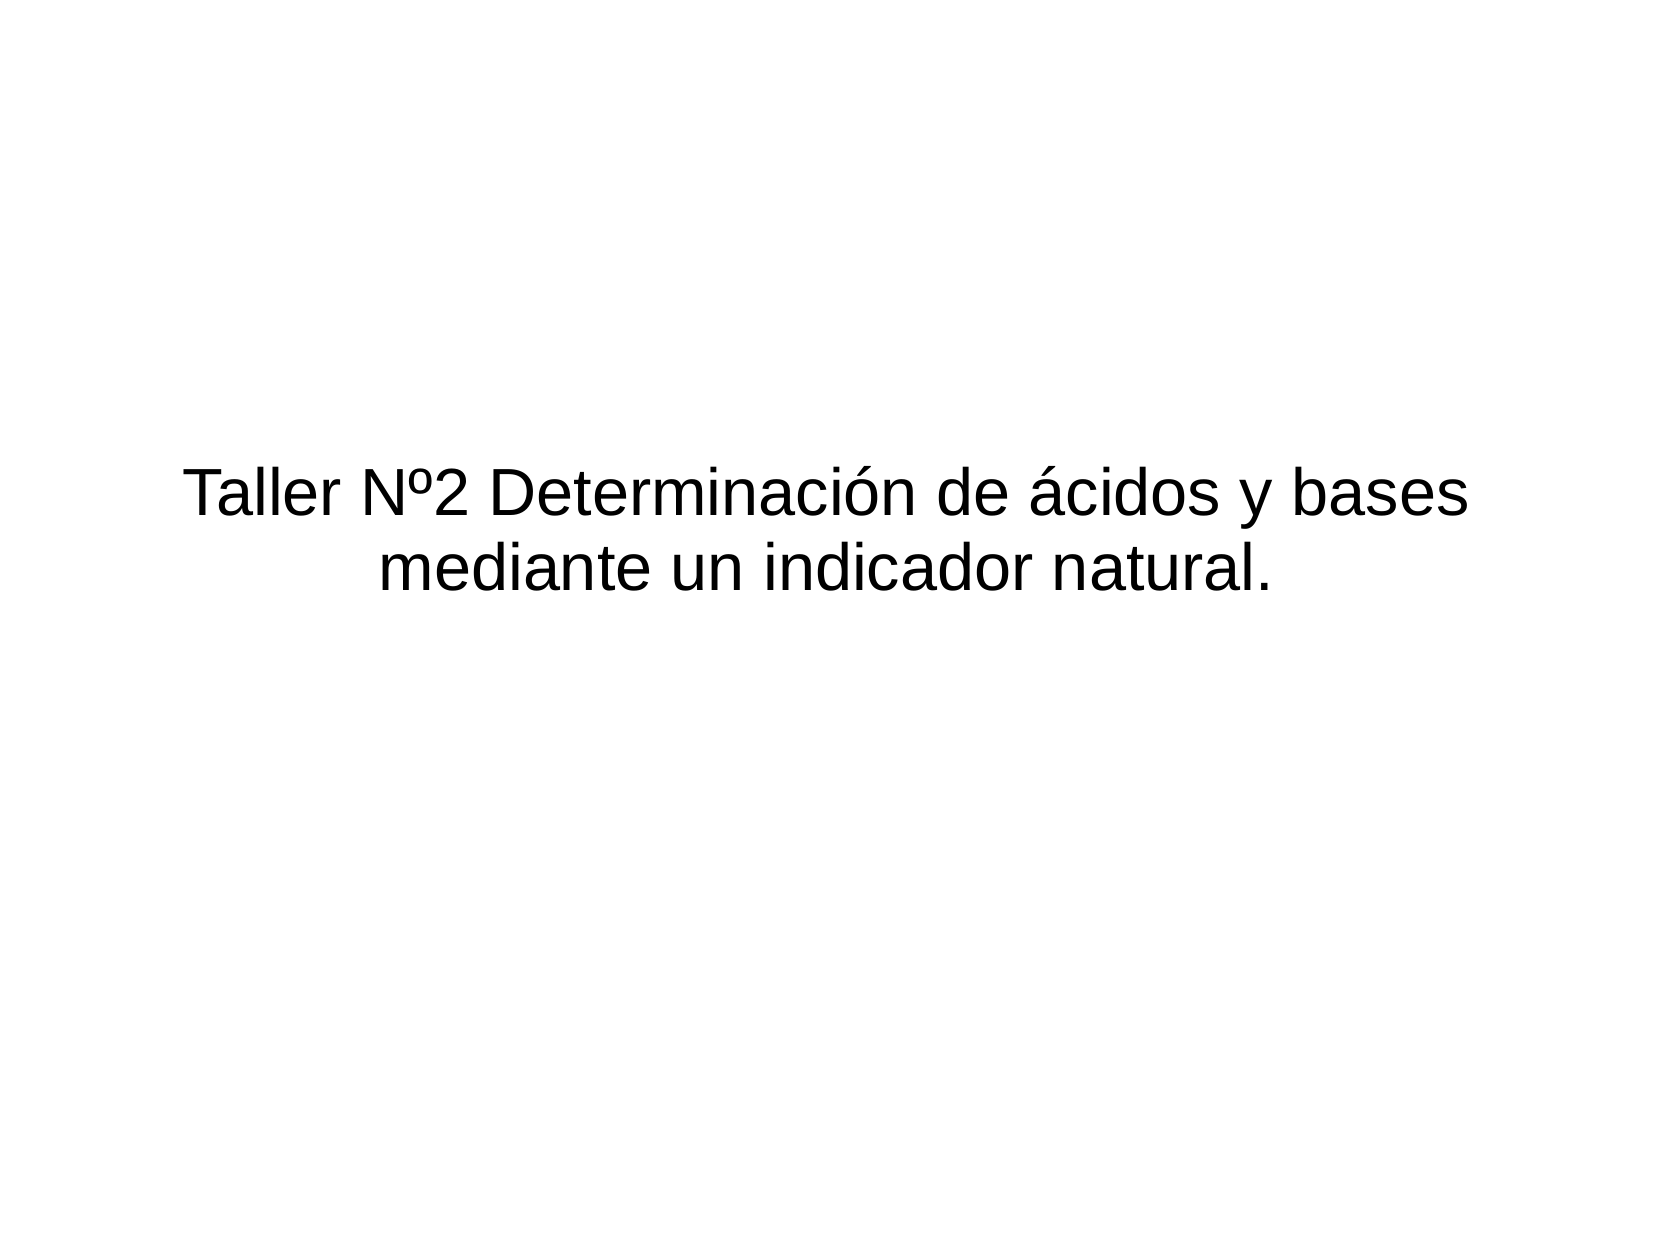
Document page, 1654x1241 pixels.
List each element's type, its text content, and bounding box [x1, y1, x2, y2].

subtitle Taller Nº2 Determinación de ácidos y bases mediante un indicador natural. [82, 49, 1571, 1010]
